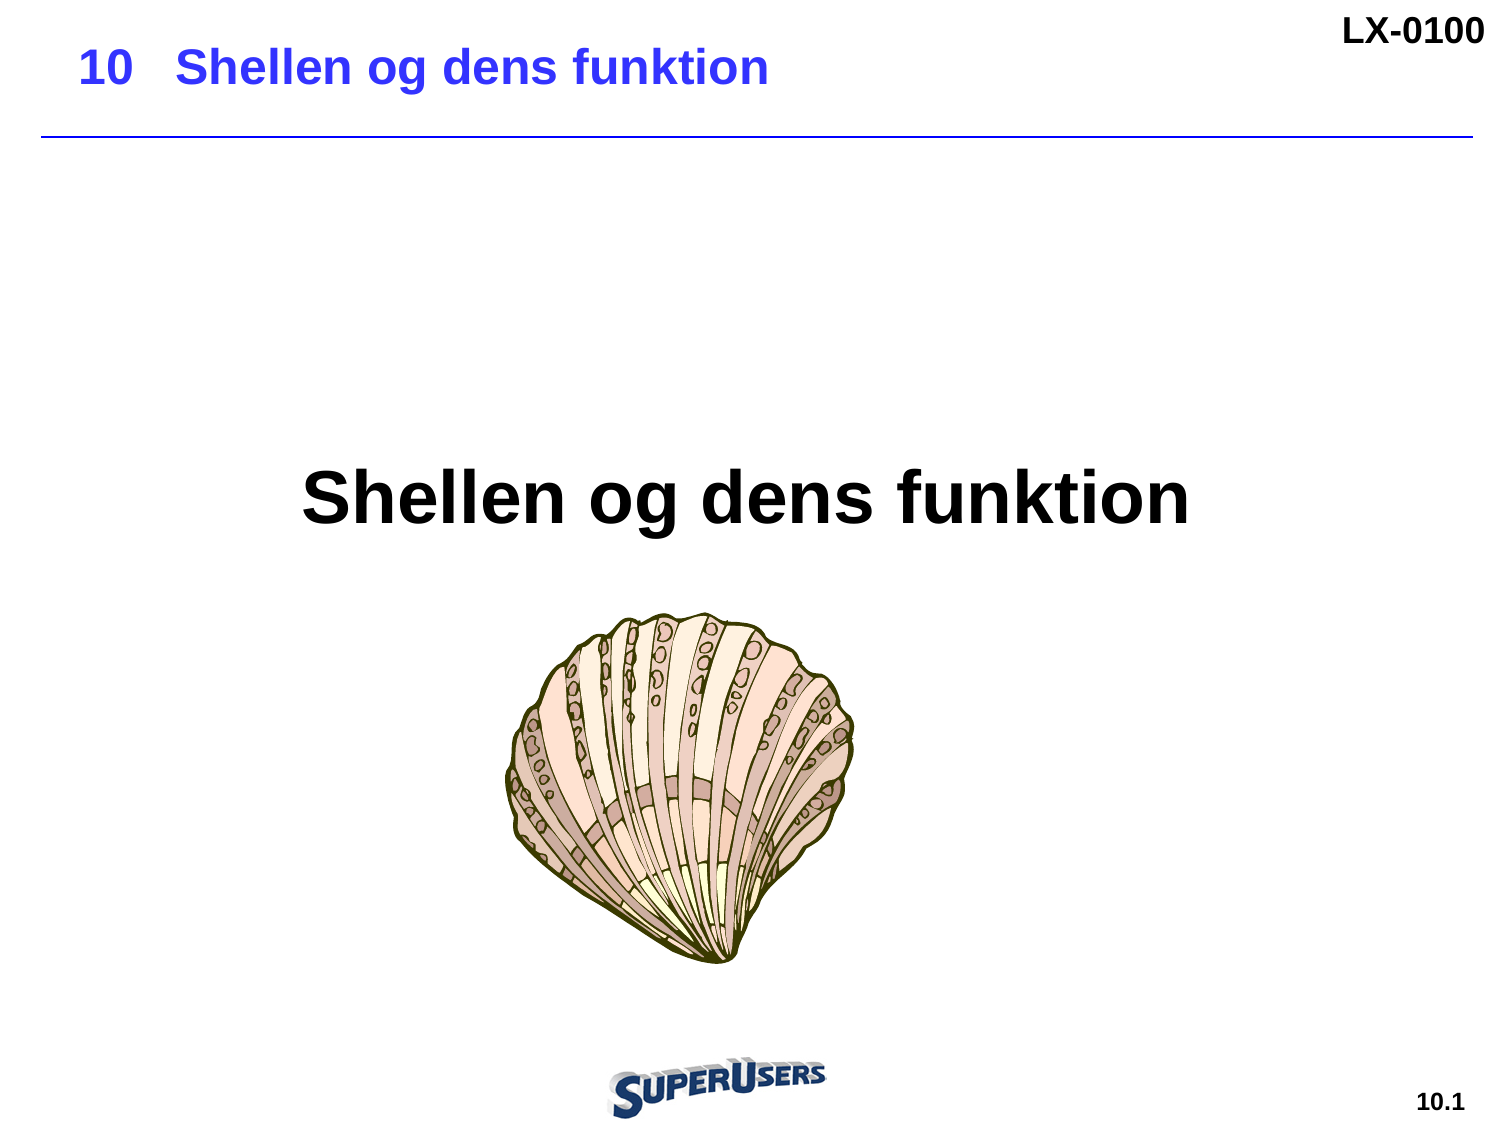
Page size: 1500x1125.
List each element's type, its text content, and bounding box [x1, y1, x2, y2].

subtitle Shellen og dens funktion [92, 172, 1402, 826]
title 10 Shellen og dens funktion [70, 32, 1418, 119]
picture [605, 1057, 827, 1122]
picture [501, 607, 859, 975]
